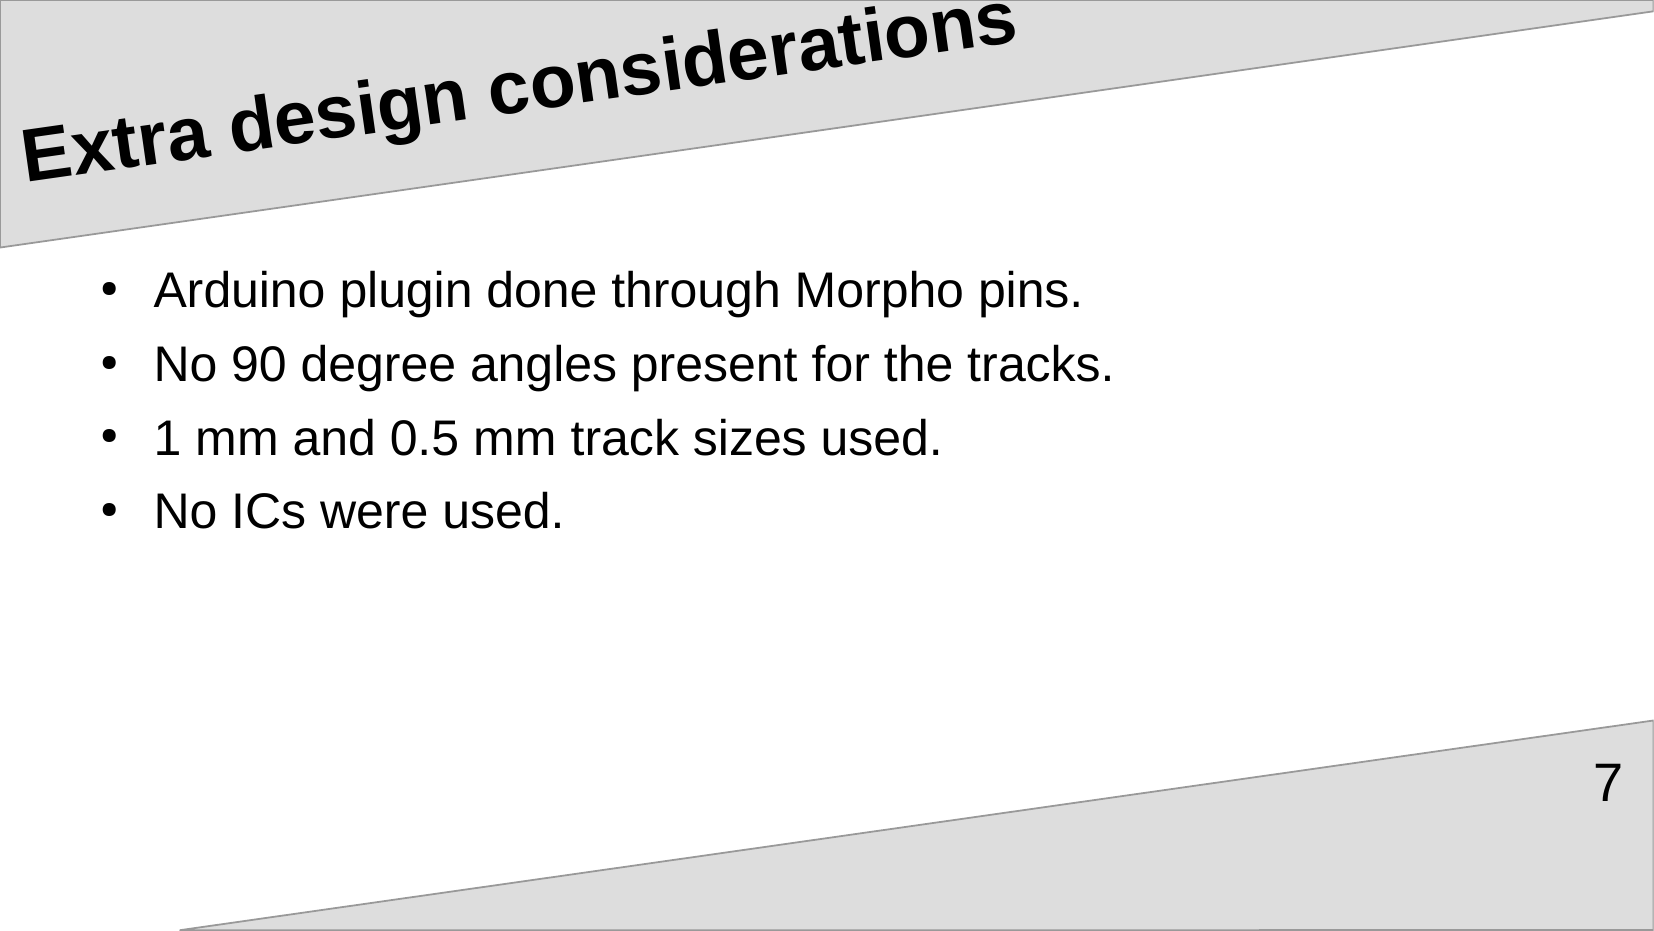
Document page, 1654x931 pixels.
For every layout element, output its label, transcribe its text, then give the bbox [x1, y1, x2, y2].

title Extra design considerations [11, 0, 1495, 235]
list Arduino plugin done through Morpho pins. No 90 degree angles present for the tracks. 1 mm and 0.5 mm track sizes used. No ICs were used. [82, 262, 1571, 802]
